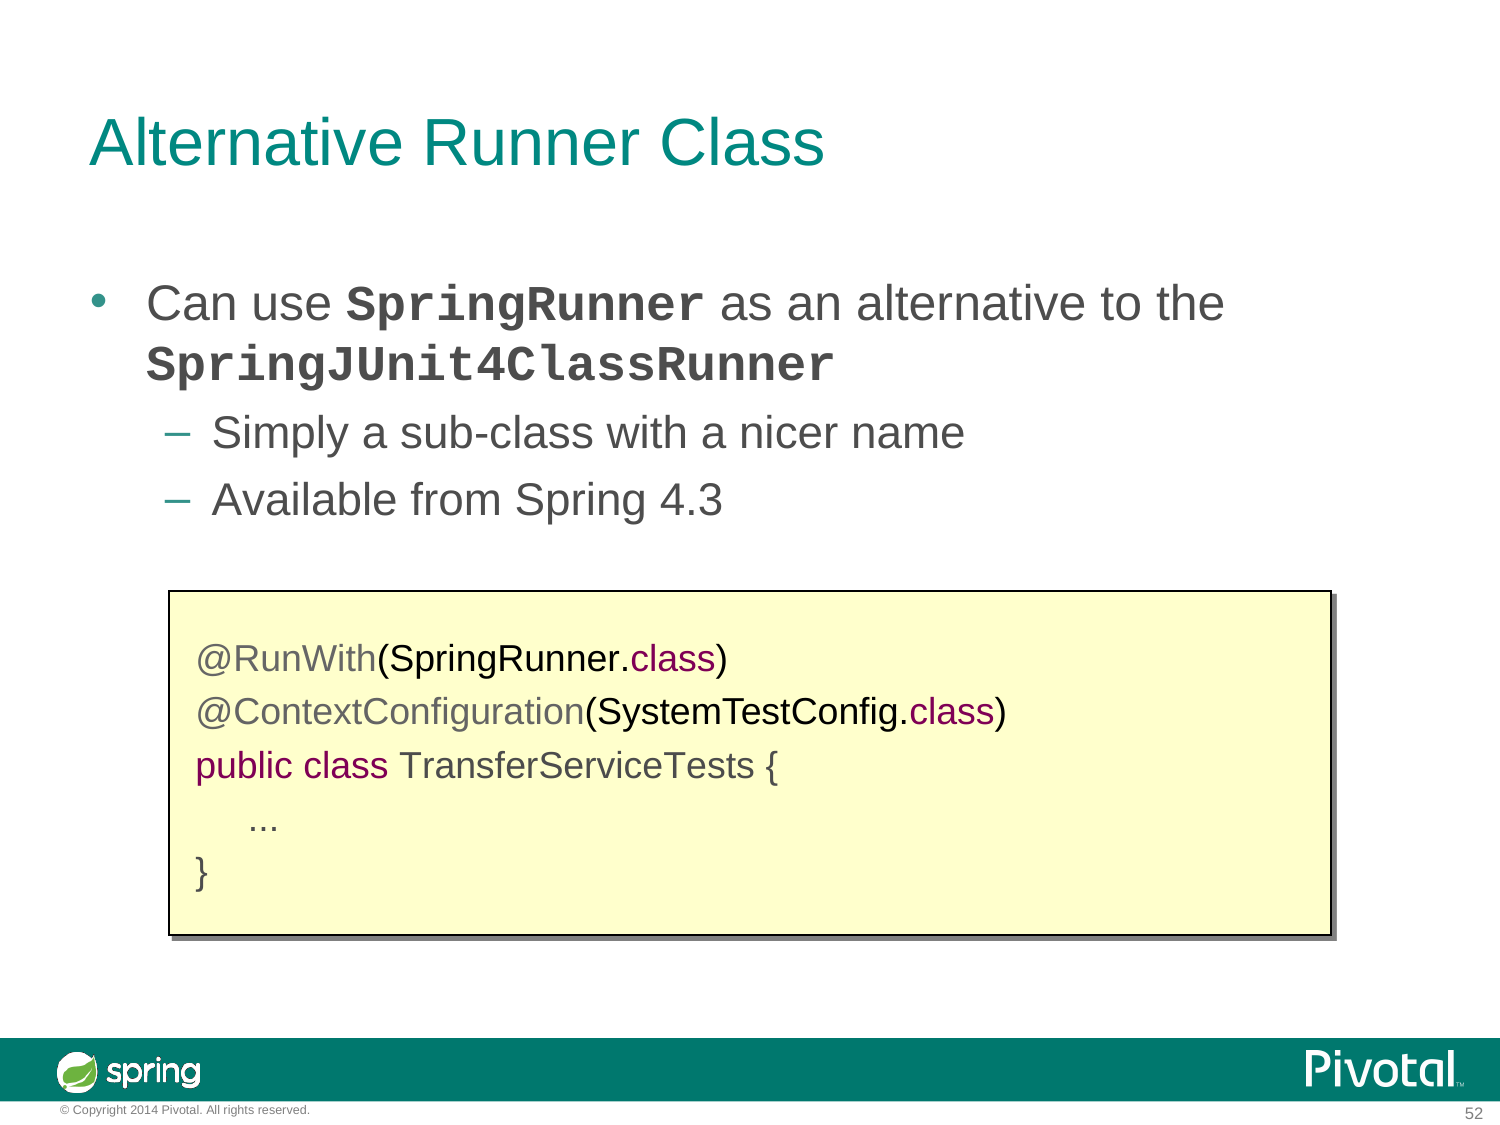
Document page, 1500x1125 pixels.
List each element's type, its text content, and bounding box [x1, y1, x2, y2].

picture [32, 1041, 210, 1103]
picture [1306, 1050, 1464, 1087]
title Alternative Runner Class [75, 45, 1426, 233]
list @RunWith(SpringRunner.class) @ContextConfiguration(SystemTestConfig.class) public class TransferServiceTests { ... } [168, 590, 1332, 936]
list Can use SpringRunner as an alternative to the SpringJUnit4ClassRunner Simply a sub-class with a nicer name Available from Spring 4.3 [75, 262, 1426, 931]
